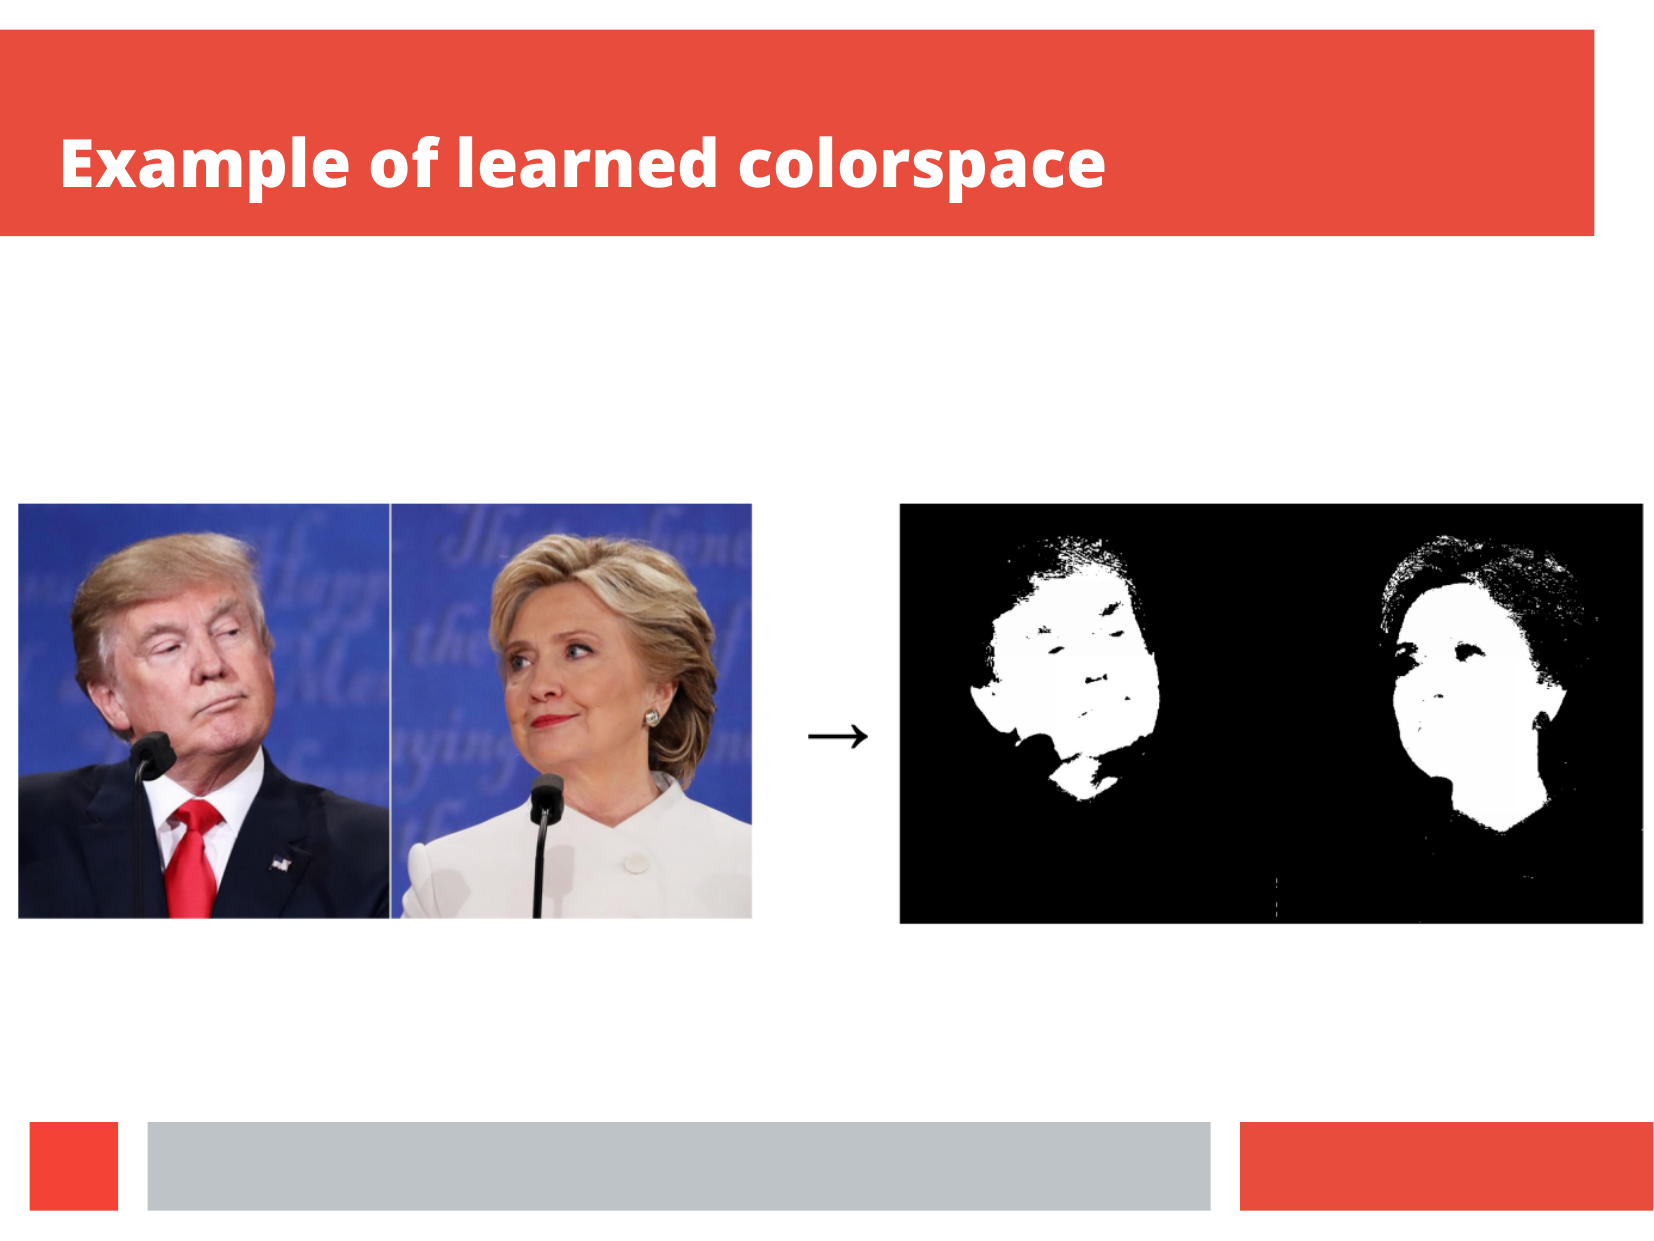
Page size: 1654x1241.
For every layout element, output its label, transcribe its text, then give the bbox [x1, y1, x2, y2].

picture [4, 493, 1654, 931]
title Example of learned colorspace [59, 59, 1595, 207]
